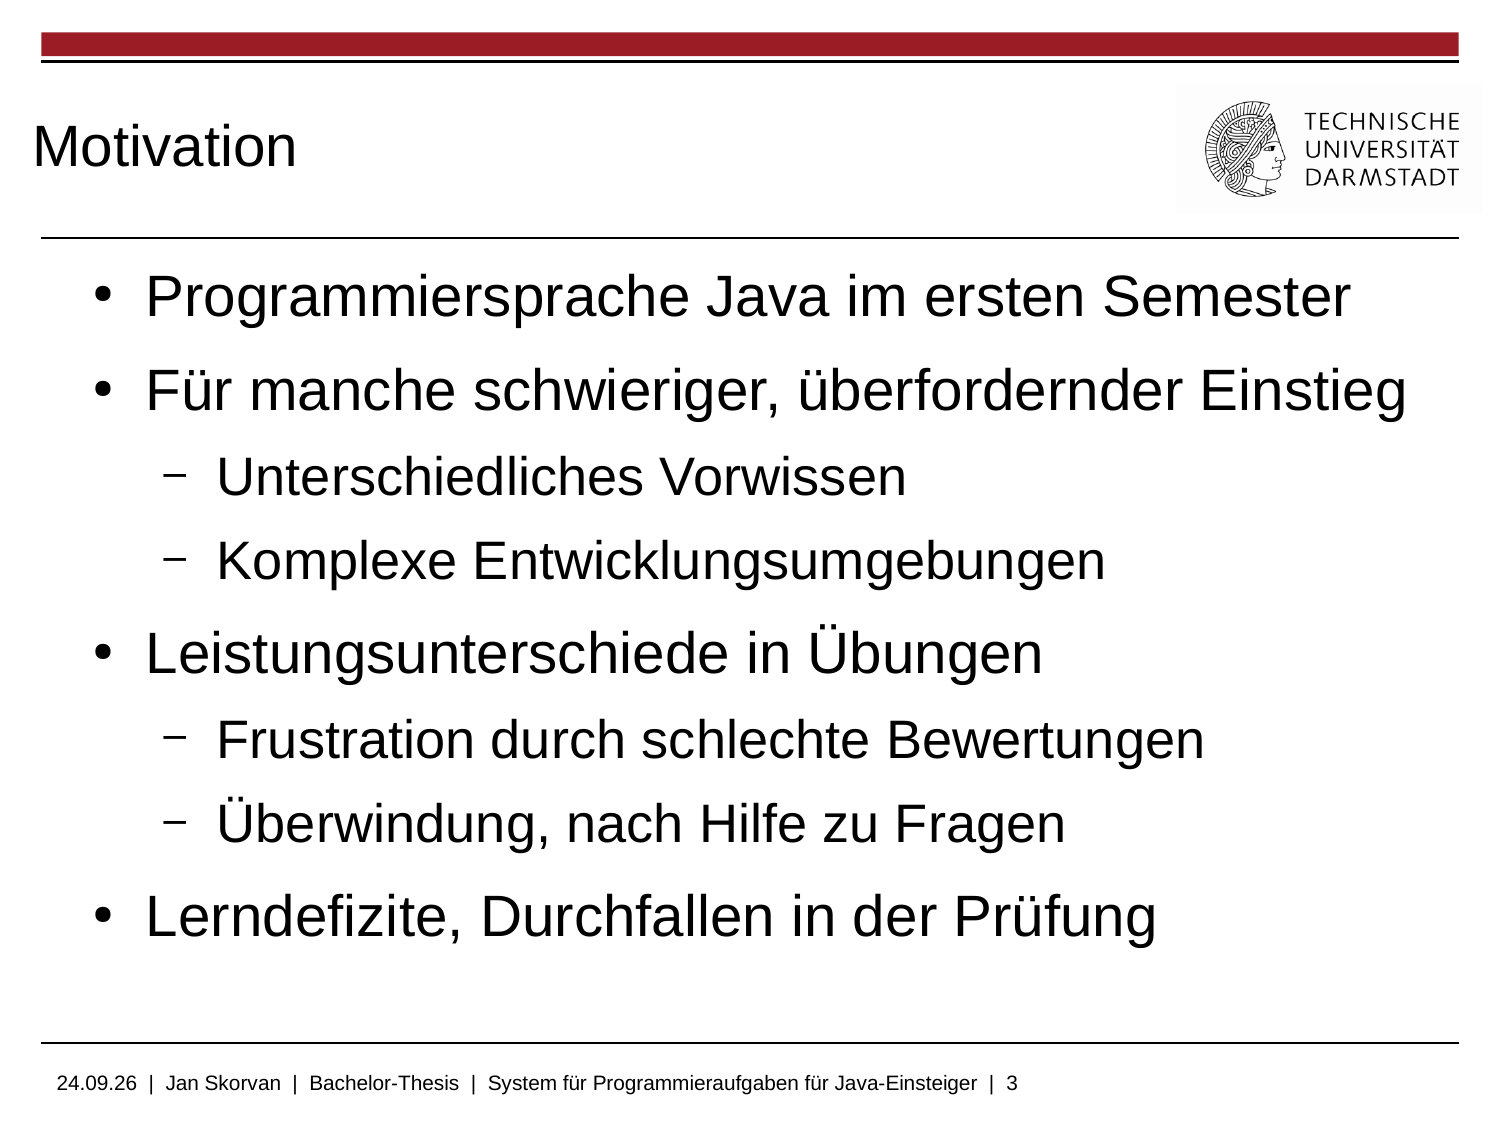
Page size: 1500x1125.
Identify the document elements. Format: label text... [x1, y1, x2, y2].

list Programmiersprache Java im ersten Semester Für manche schwieriger, überfordernder Einstieg Unterschiedliches Vorwissen Komplexe Entwicklungsumgebungen Leistungsunterschiede in Übungen Frustration durch schlechte Bewertungen Überwindung, nach Hilfe zu Fragen Lerndefizite, Durchfallen in der Prüfung [75, 263, 1425, 916]
title Motivation [32, 70, 1123, 222]
